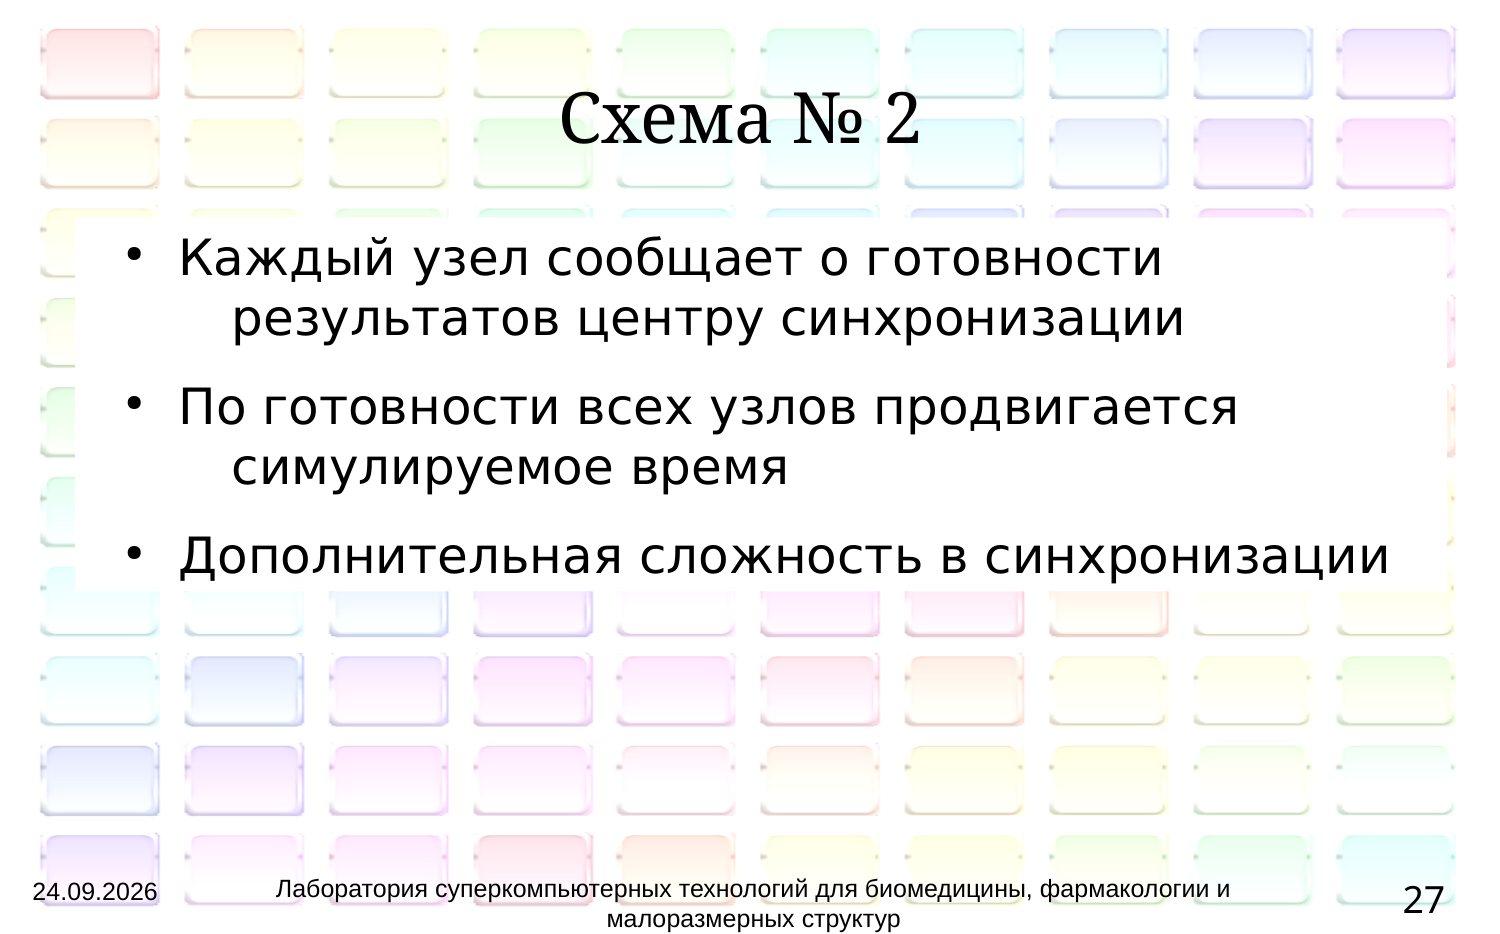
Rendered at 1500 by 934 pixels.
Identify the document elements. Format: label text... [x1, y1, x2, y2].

text_box Лаборатория суперкомпьютерных технологий для биомедицины, фармакологии и малоразмерных структур [171, 864, 1338, 915]
picture [0, 0, 1500, 933]
list Каждый узел сообщает о готовности результатов центру синхронизации По готовности всех узлов продвигается симулируемое время Дополнительная сложность в синхронизации [75, 217, 1447, 592]
text_box 18.11.2012 [17, 868, 184, 918]
text_box <number> [1387, 868, 1473, 918]
title Схема № 2 [75, 65, 1426, 166]
